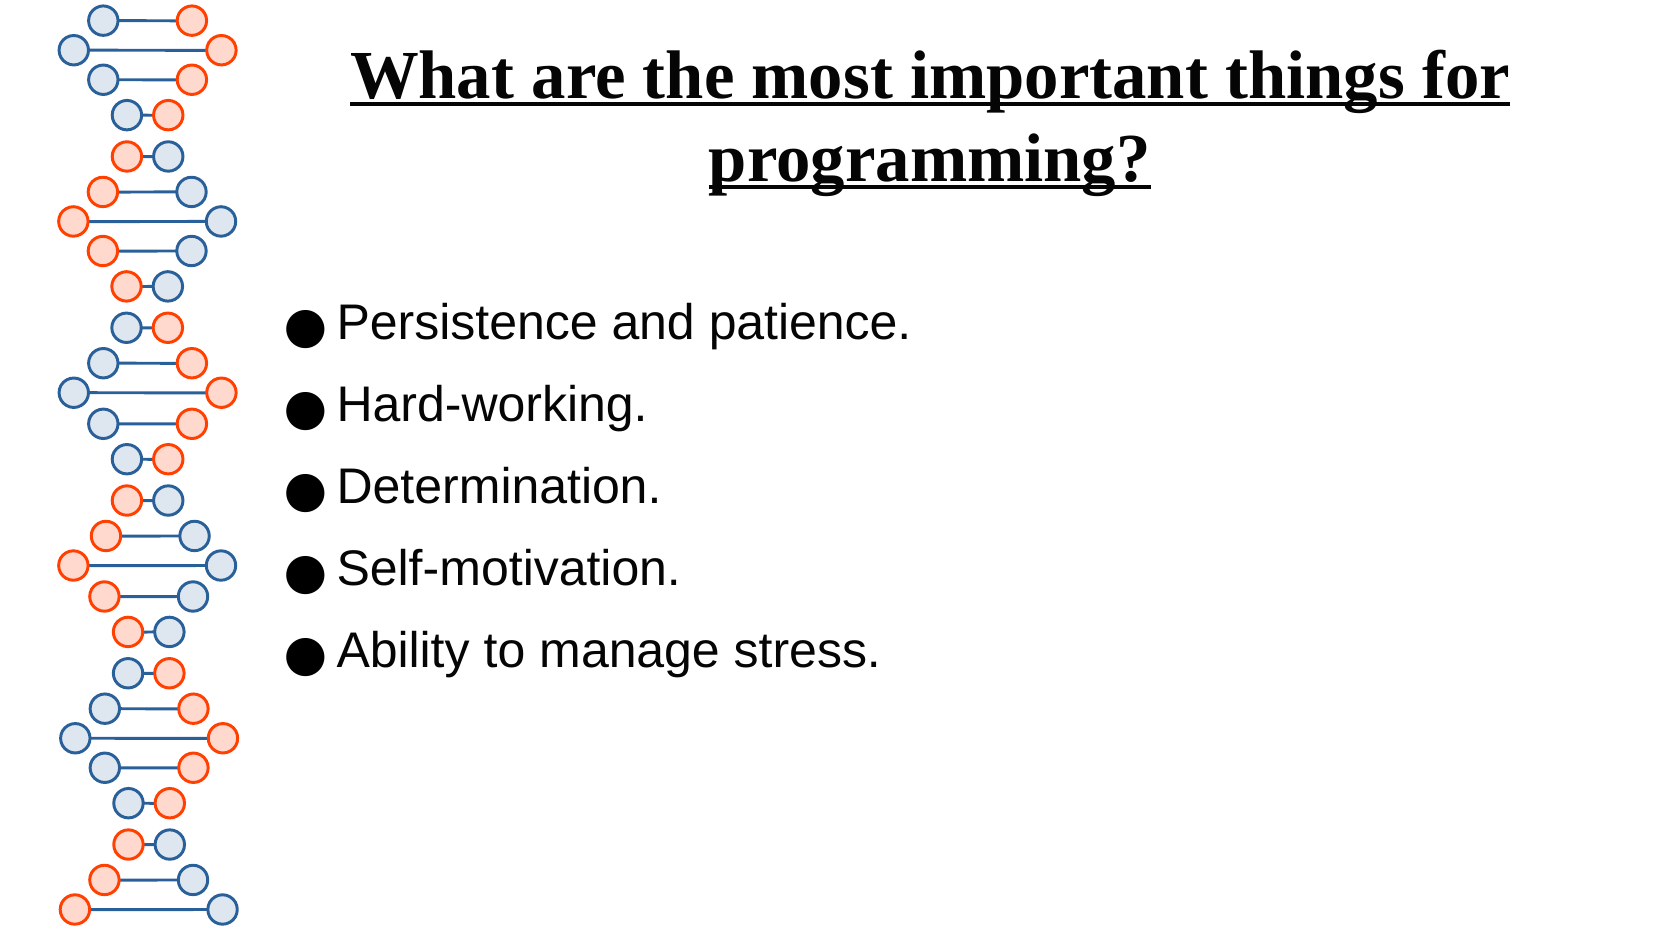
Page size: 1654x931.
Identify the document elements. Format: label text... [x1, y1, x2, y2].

text_box What are the most important things for programming? [265, 35, 1595, 189]
text_box Persistence and patience. Hard-working. Determination. Self-motivation. Ability to manage stress. [265, 289, 1595, 665]
